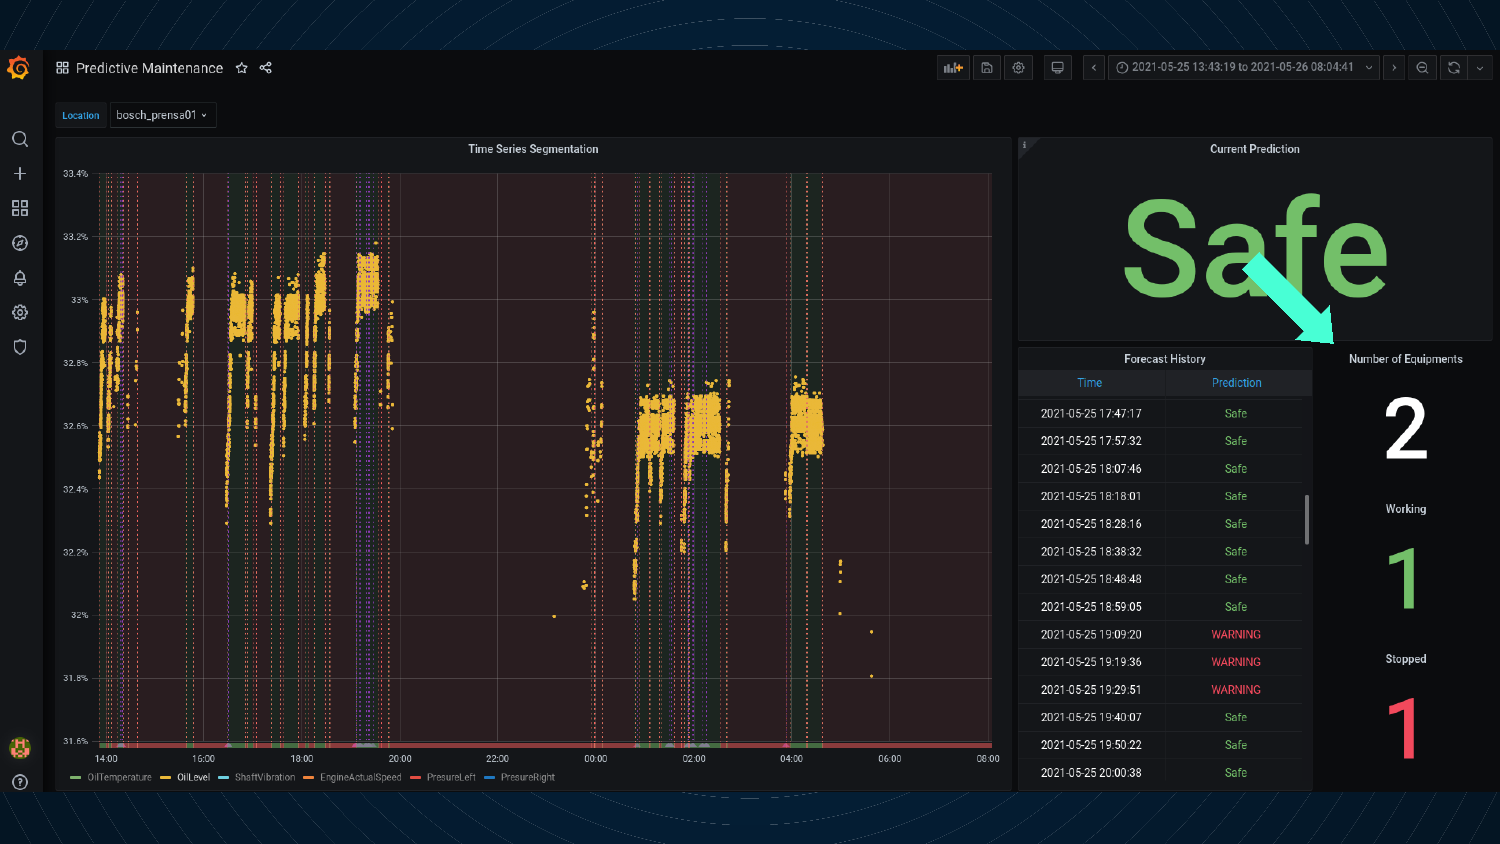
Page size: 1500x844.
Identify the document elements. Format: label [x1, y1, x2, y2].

text_box [1242, 252, 1334, 344]
picture [0, 50, 1500, 792]
